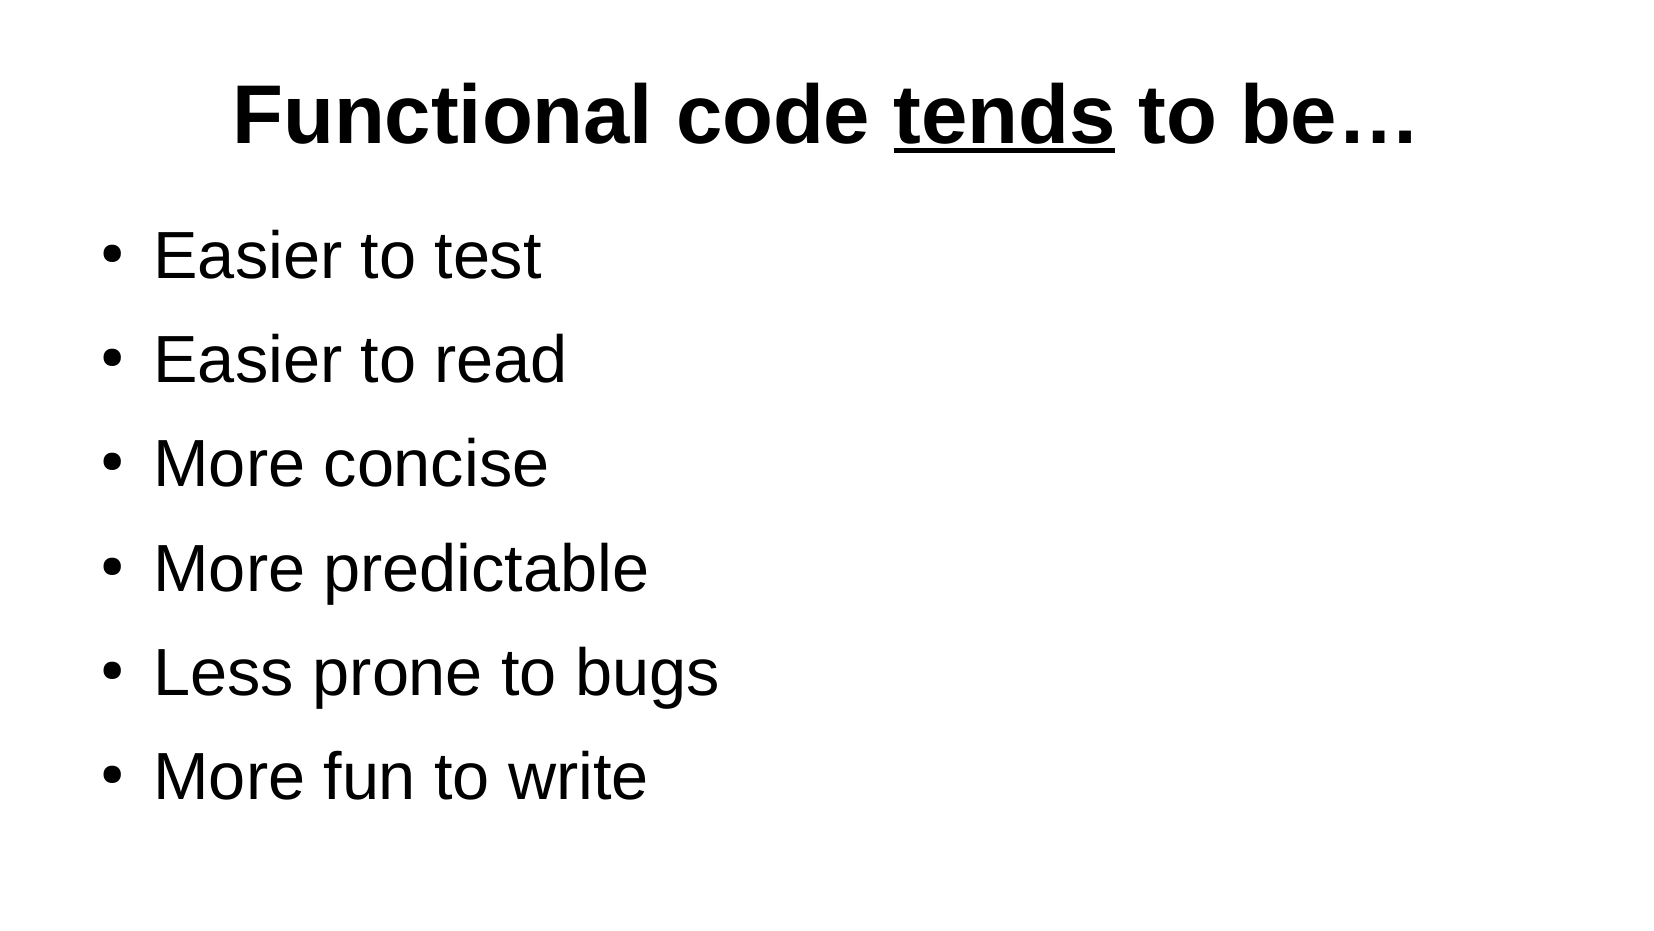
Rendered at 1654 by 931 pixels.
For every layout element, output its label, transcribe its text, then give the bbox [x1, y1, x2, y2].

title Functional code tends to be… [82, 37, 1571, 193]
list Easier to test Easier to read More concise More predictable Less prone to bugs More fun to write [82, 217, 1571, 886]
